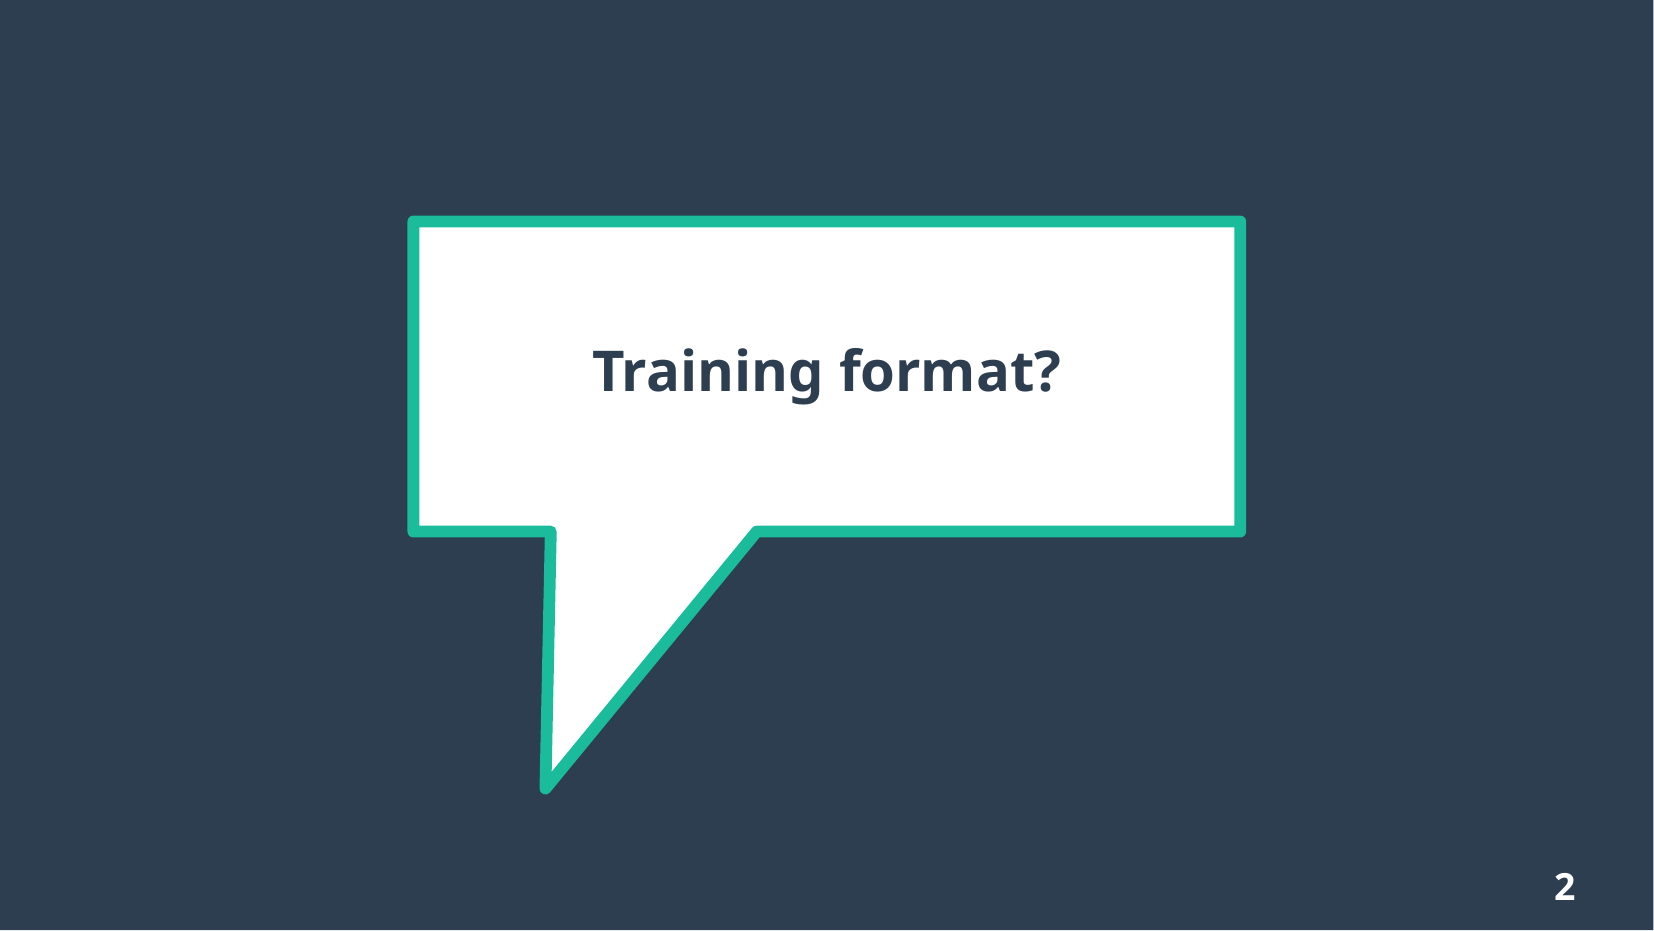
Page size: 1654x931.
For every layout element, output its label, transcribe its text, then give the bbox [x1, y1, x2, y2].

title Training format? [442, 236, 1211, 502]
